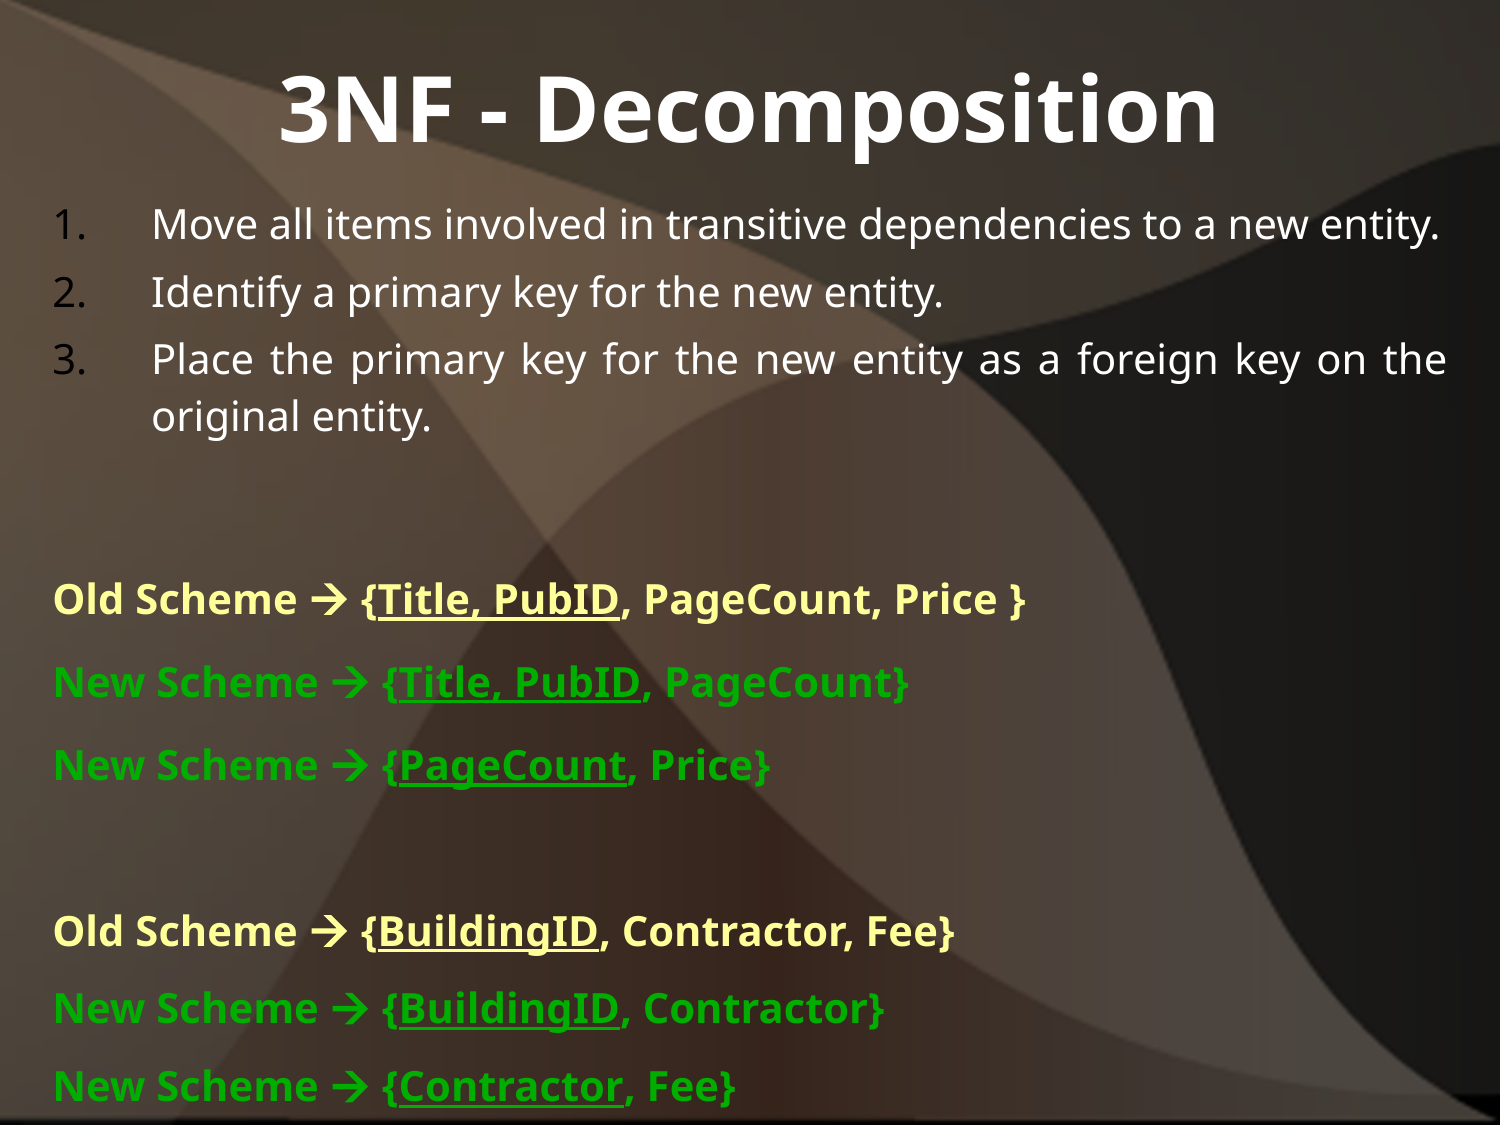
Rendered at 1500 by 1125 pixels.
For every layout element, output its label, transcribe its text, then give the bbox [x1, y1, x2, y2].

picture [0, 0, 1500, 1125]
text_box 3NF - Decomposition [112, 12, 1388, 200]
list Move all items involved in transitive dependencies to a new entity. Identify a primary key for the new entity. Place the primary key for the new entity as a foreign key on the original entity. Old Scheme  {Title, PubID, PageCount, Price } New Scheme  {Title, PubID, PageCount} New Scheme  {PageCount, Price} Old Scheme  {BuildingID, Contractor, Fee} New Scheme  {BuildingID, Contractor} New Scheme  {Contractor, Fee} [37, 187, 1463, 1113]
